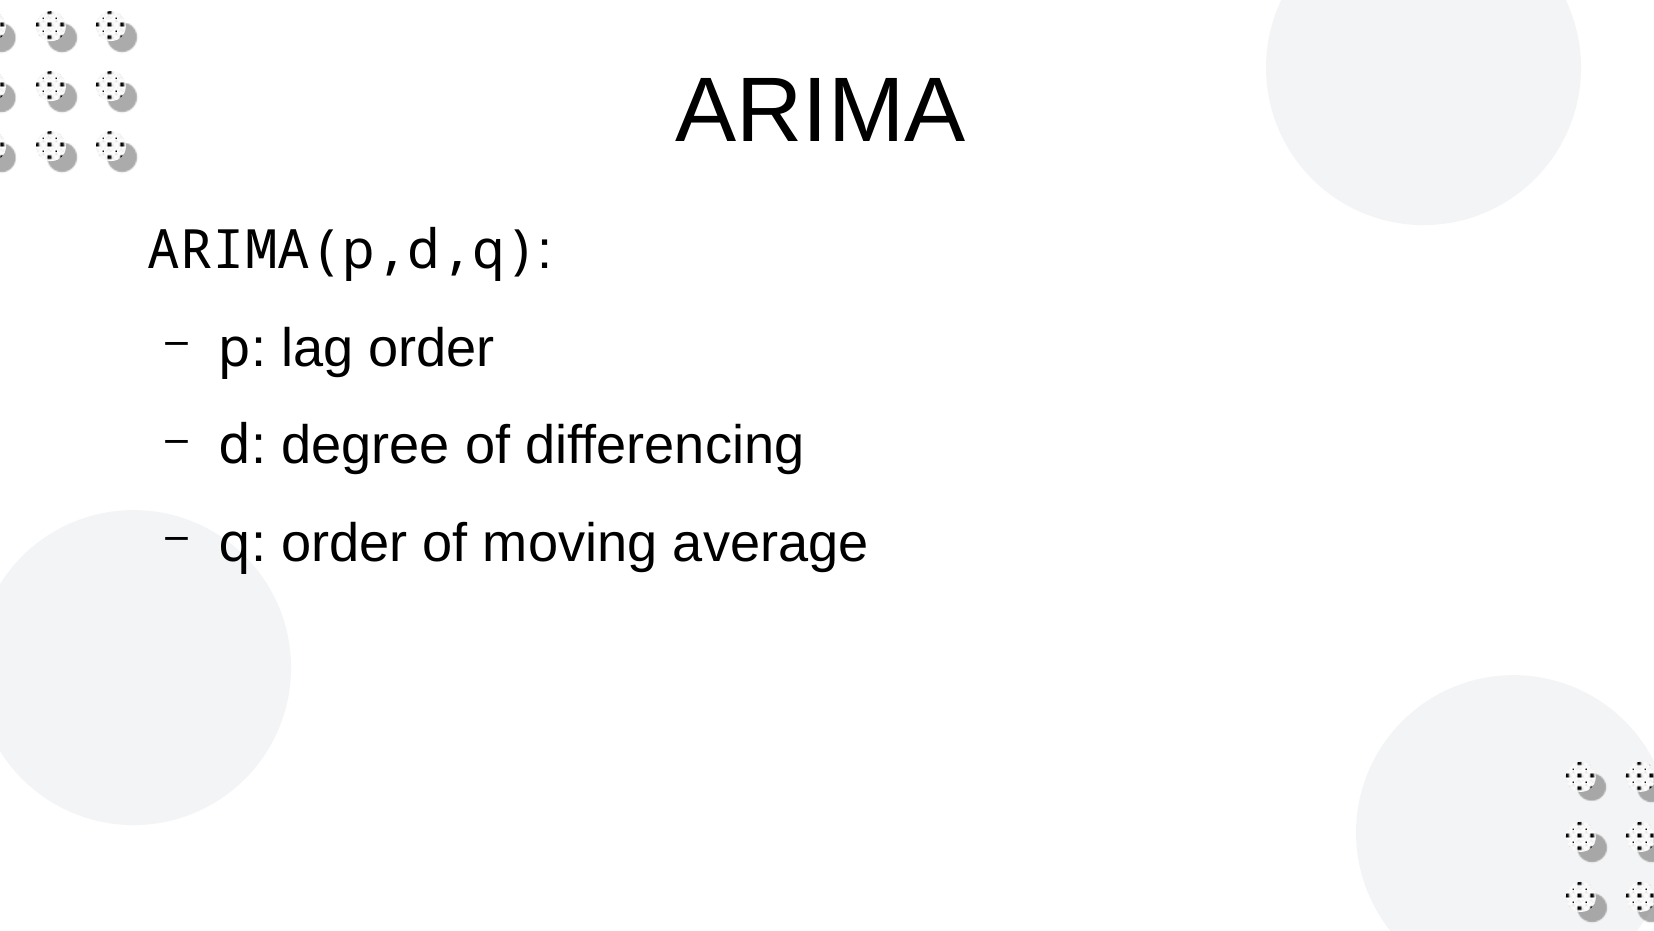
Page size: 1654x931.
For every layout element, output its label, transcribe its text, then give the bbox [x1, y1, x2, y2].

list ARIMA(p,d,q): p: lag order d: degree of differencing q: order of moving average [76, 210, 1565, 863]
title ARIMA [76, 32, 1565, 188]
picture [35, 131, 67, 162]
picture [1625, 761, 1654, 792]
picture [95, 11, 126, 32]
picture [35, 11, 66, 42]
picture [0, 14, 6, 39]
picture [1565, 761, 1596, 792]
picture [1625, 881, 1654, 912]
picture [0, 74, 6, 99]
picture [1565, 821, 1596, 852]
picture [1625, 821, 1654, 852]
picture [0, 134, 7, 159]
picture [35, 71, 66, 102]
picture [1565, 881, 1596, 912]
